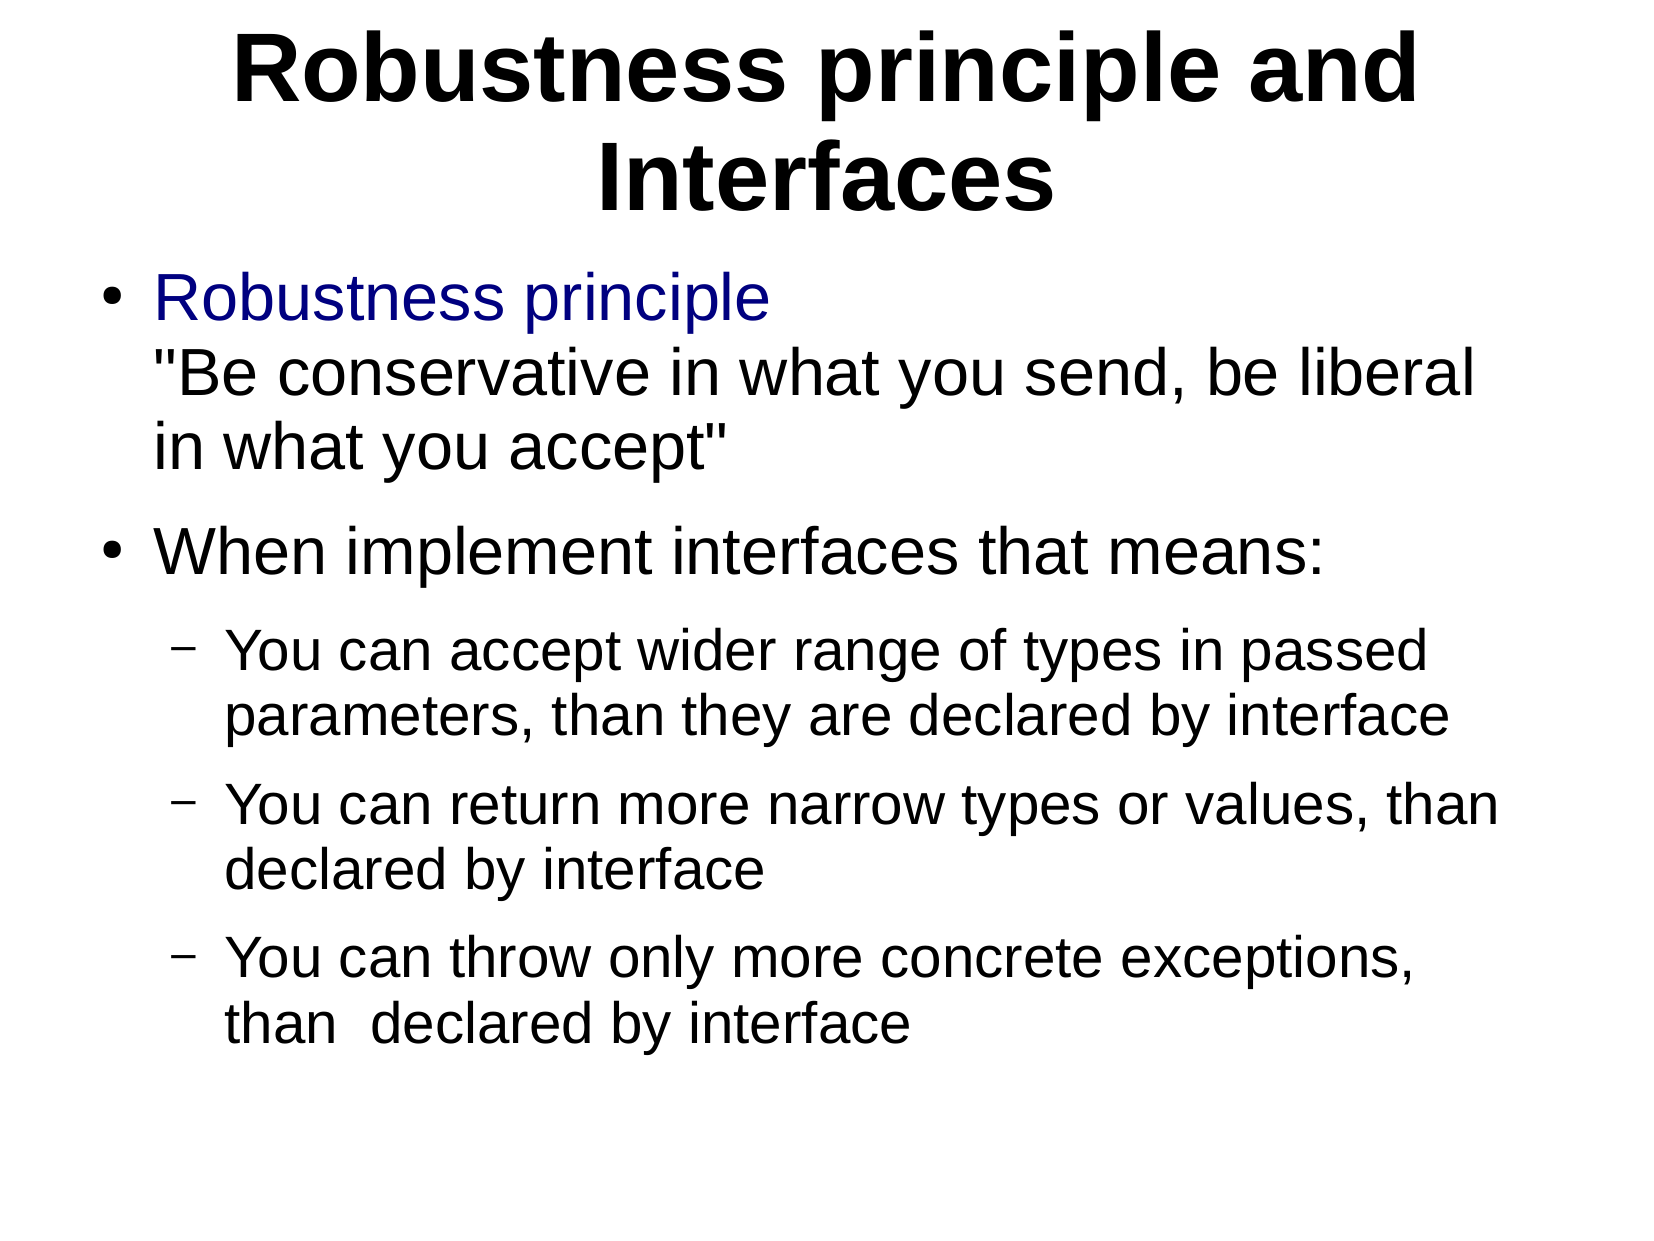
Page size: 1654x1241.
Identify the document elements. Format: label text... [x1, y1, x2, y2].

list Robustness principle "Be conservative in what you send, be liberal in what you accept" When implement interfaces that means: You can accept wider range of types in passed parameters, than they are declared by interface You can return more narrow types or values, than declared by interface You can throw only more concrete exceptions, than declared by interface [82, 259, 1538, 1186]
title Robustness principle and Interfaces [82, 13, 1571, 232]
